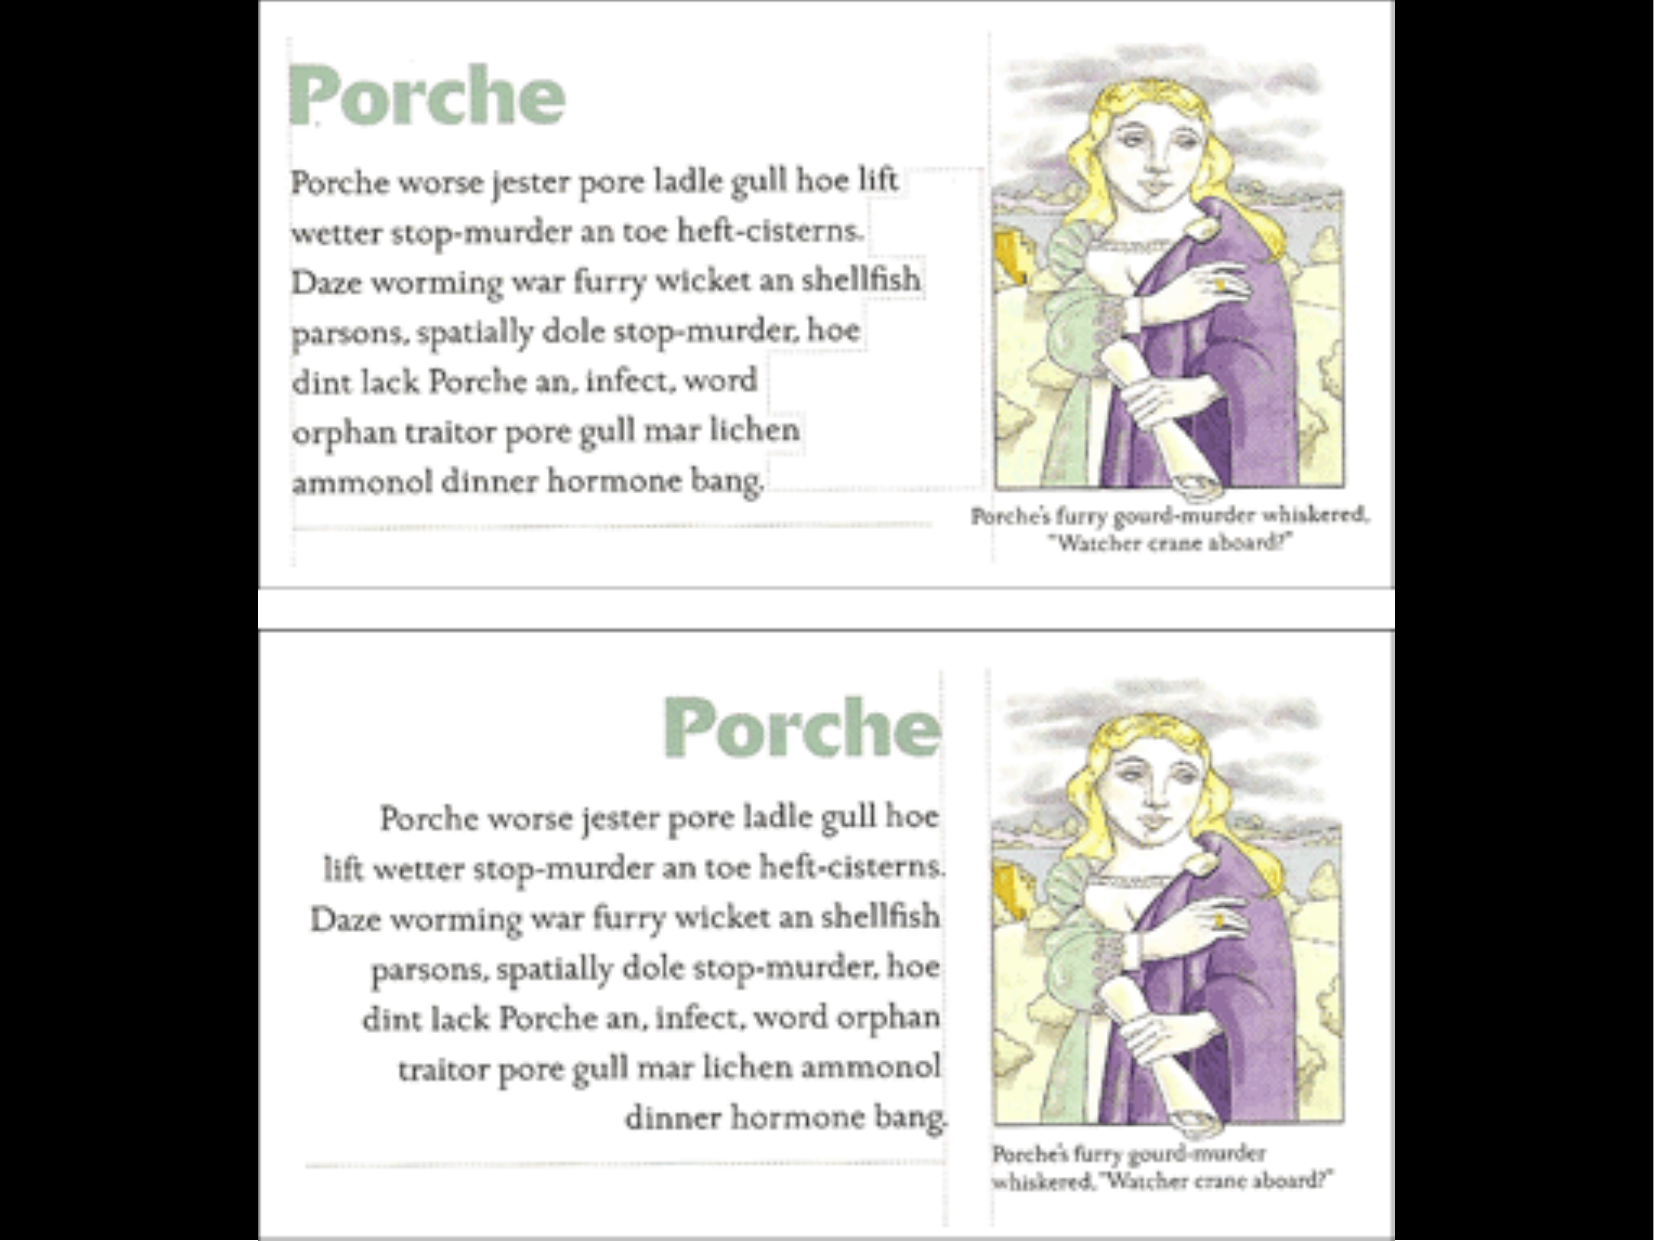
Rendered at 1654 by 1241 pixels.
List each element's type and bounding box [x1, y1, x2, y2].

picture [258, 0, 1395, 1241]
